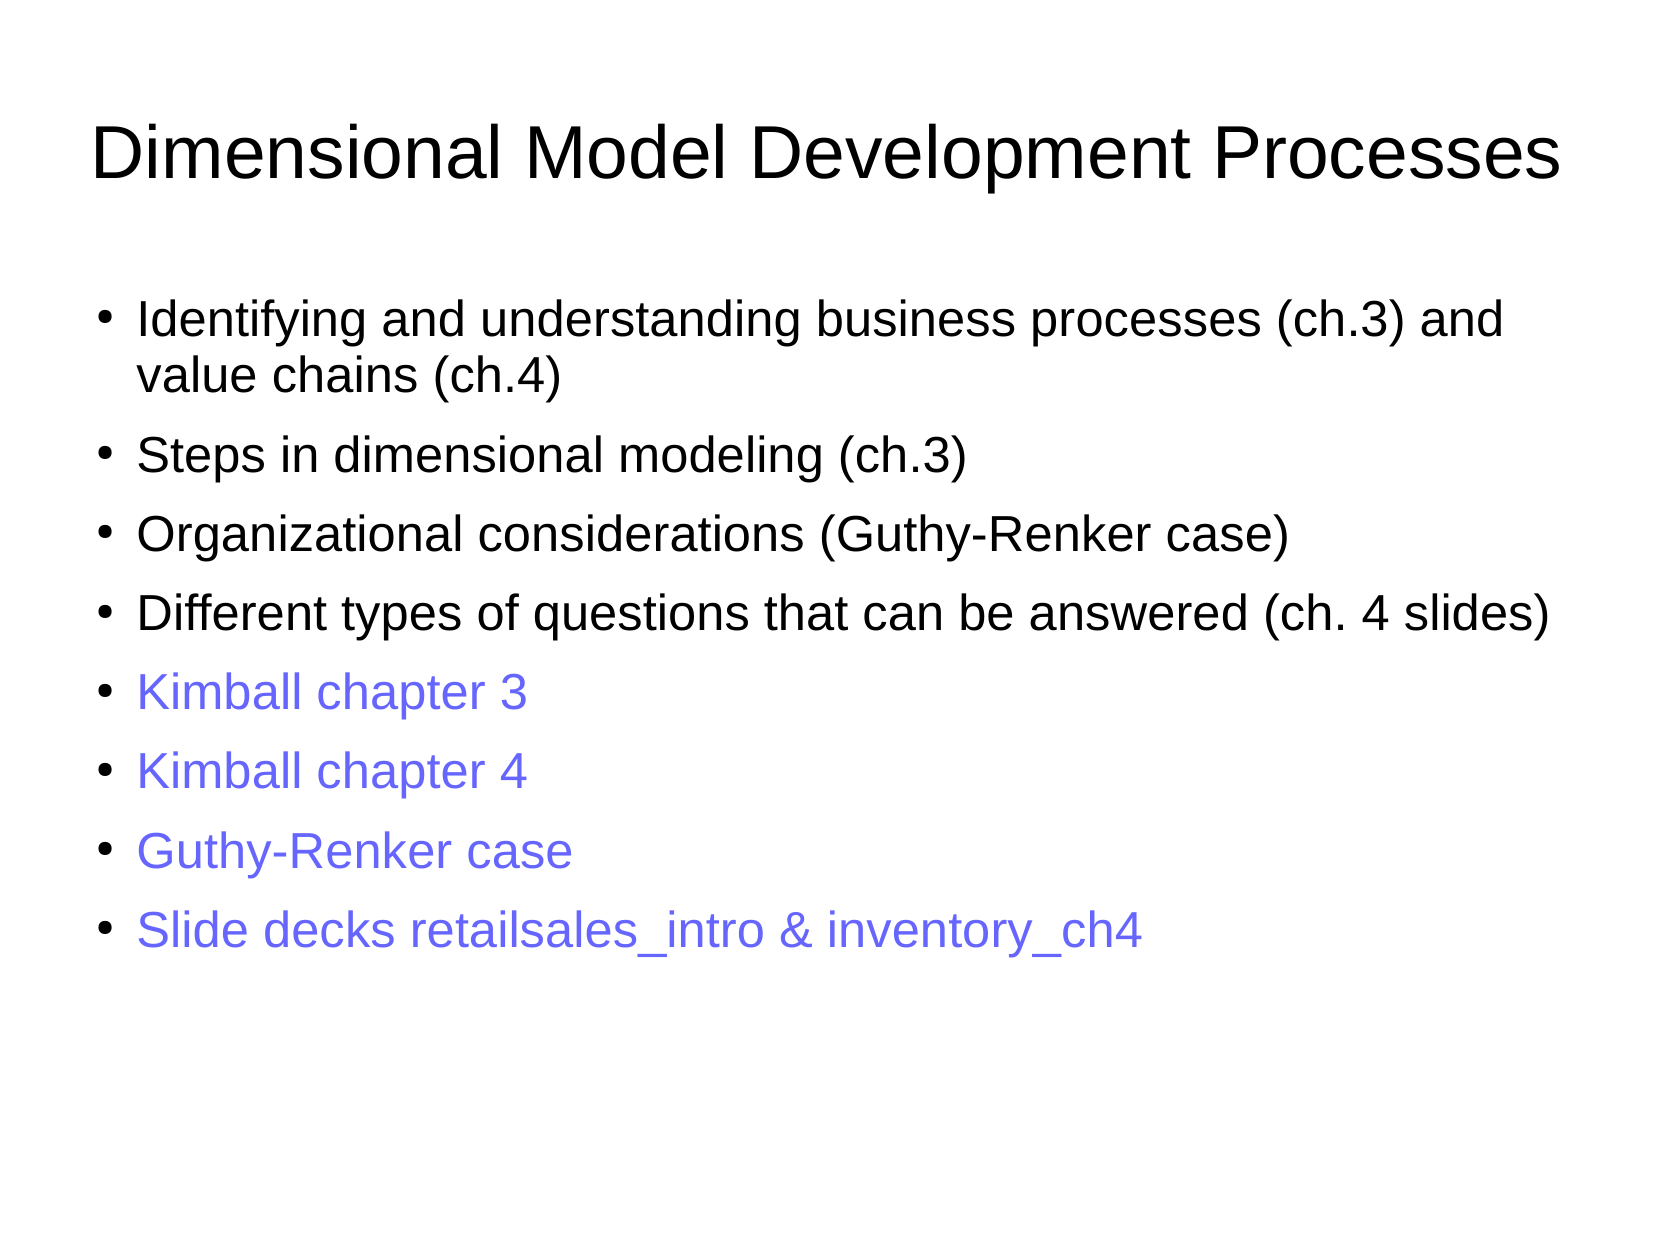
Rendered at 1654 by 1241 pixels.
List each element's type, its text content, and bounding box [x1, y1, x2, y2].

title Dimensional Model Development Processes [82, 49, 1571, 257]
list Identifying and understanding business processes (ch.3) and value chains (ch.4) Steps in dimensional modeling (ch.3) Organizational considerations (Guthy-Renker case) Different types of questions that can be answered (ch. 4 slides) Kimball chapter 3 Kimball chapter 4 Guthy-Renker case Slide decks retailsales_intro & inventory_ch4 [82, 290, 1571, 1010]
